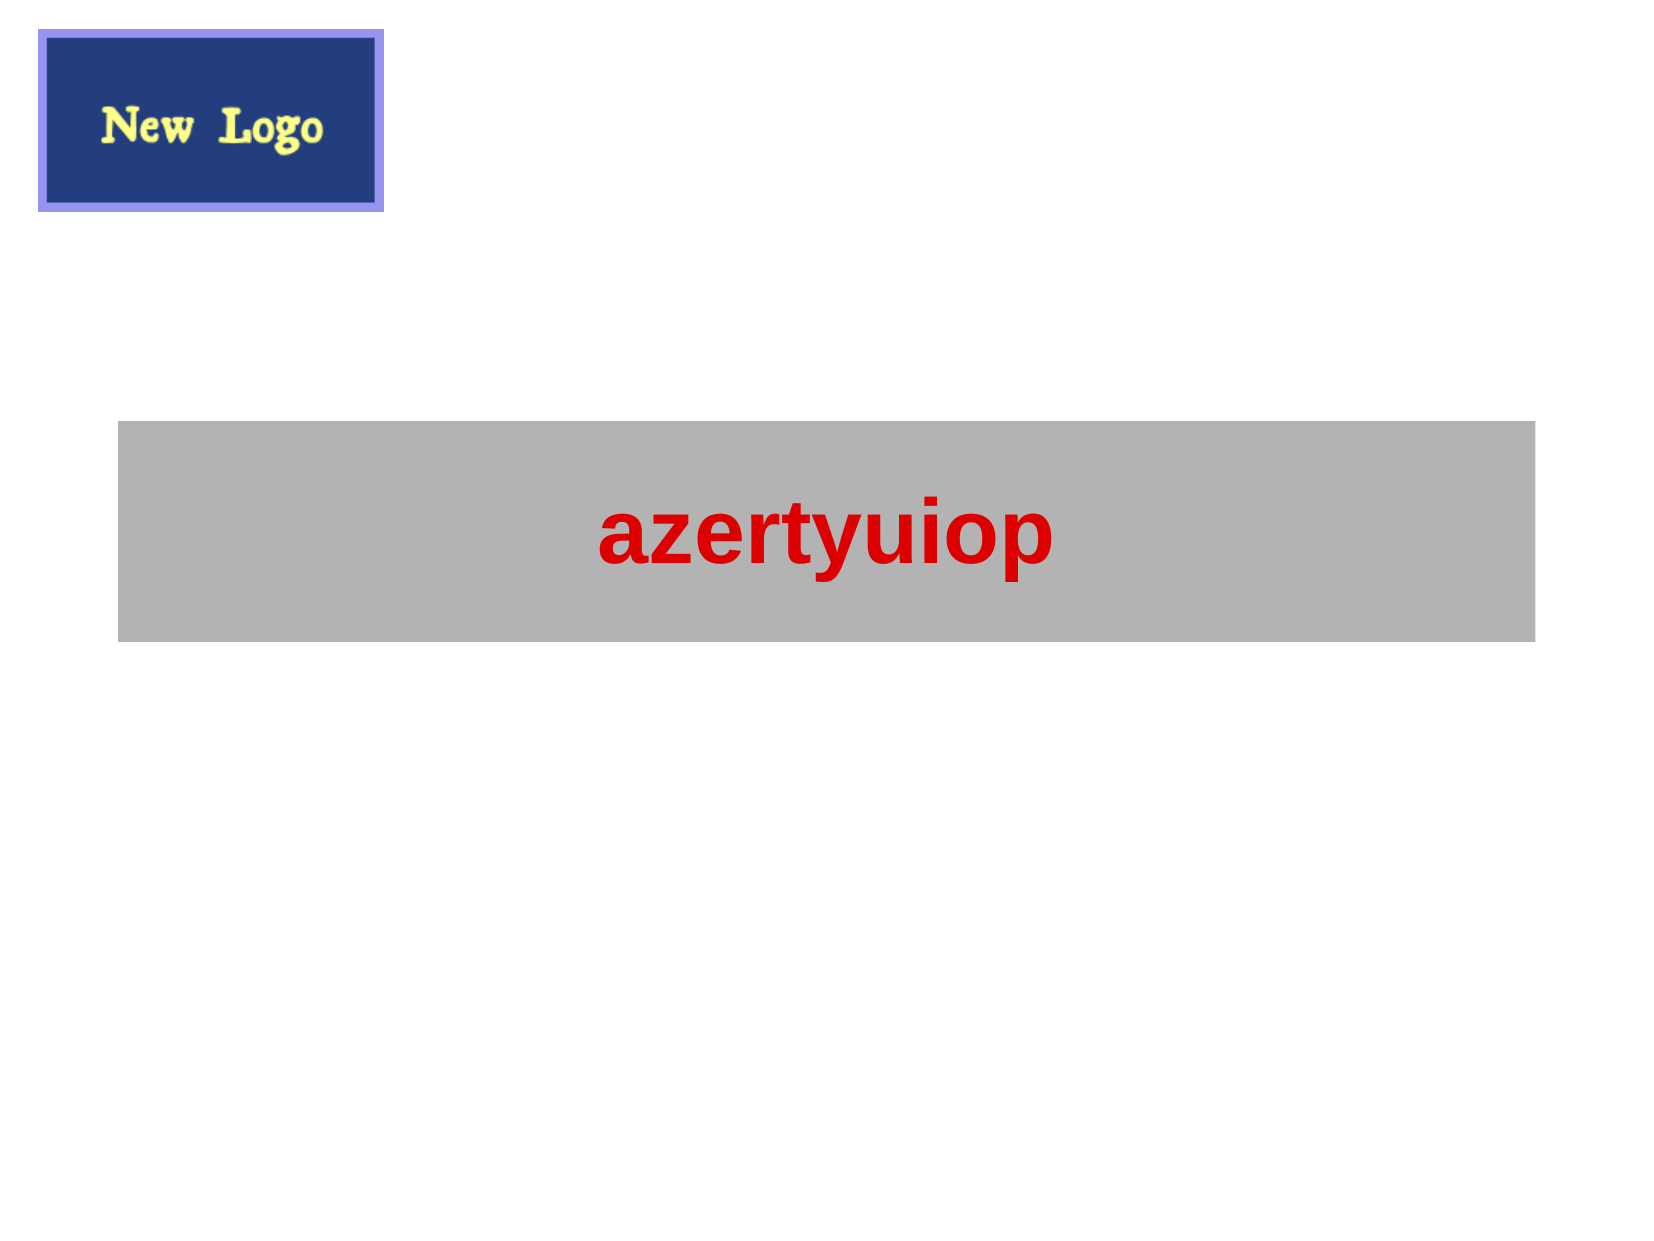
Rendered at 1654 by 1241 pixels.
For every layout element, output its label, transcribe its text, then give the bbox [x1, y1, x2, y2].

picture [38, 29, 384, 212]
text_box azertyuiop [118, 421, 1536, 642]
